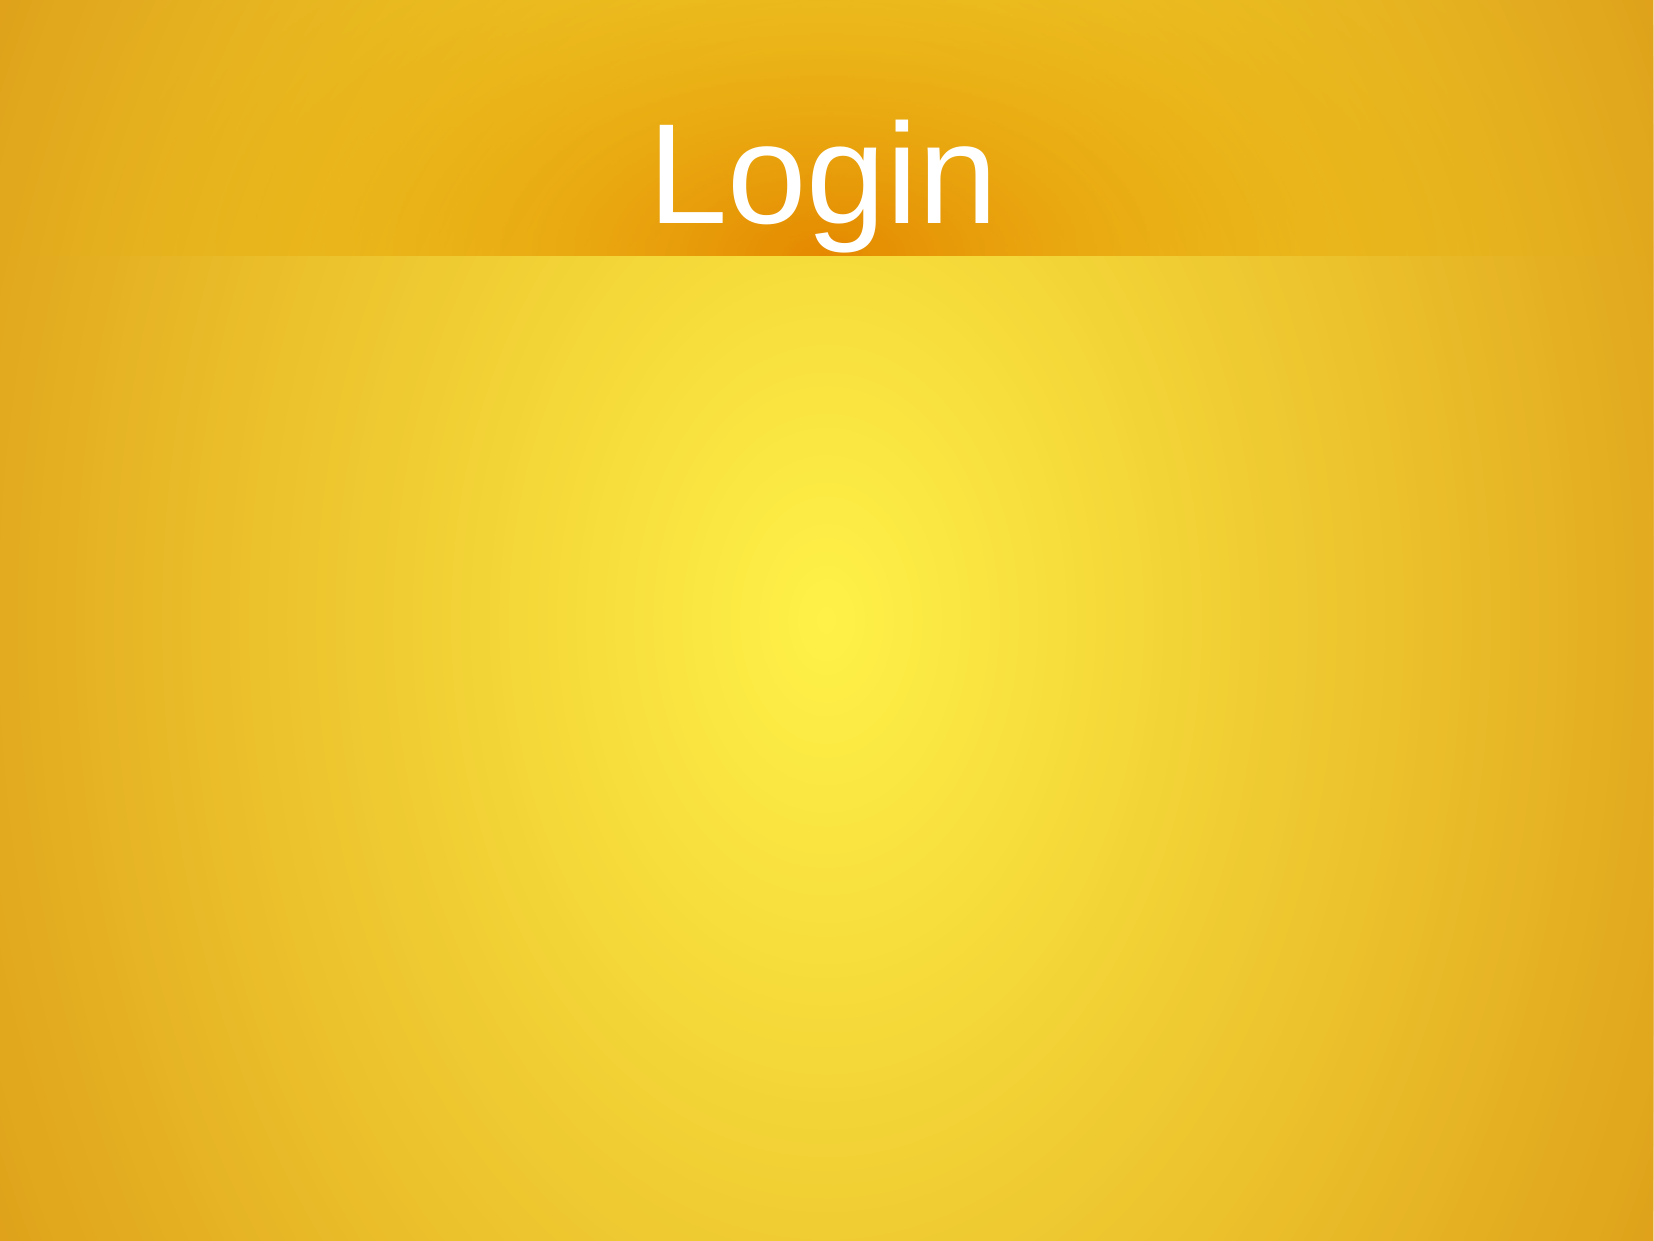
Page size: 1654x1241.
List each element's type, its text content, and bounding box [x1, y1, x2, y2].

title Login [78, 70, 1567, 278]
